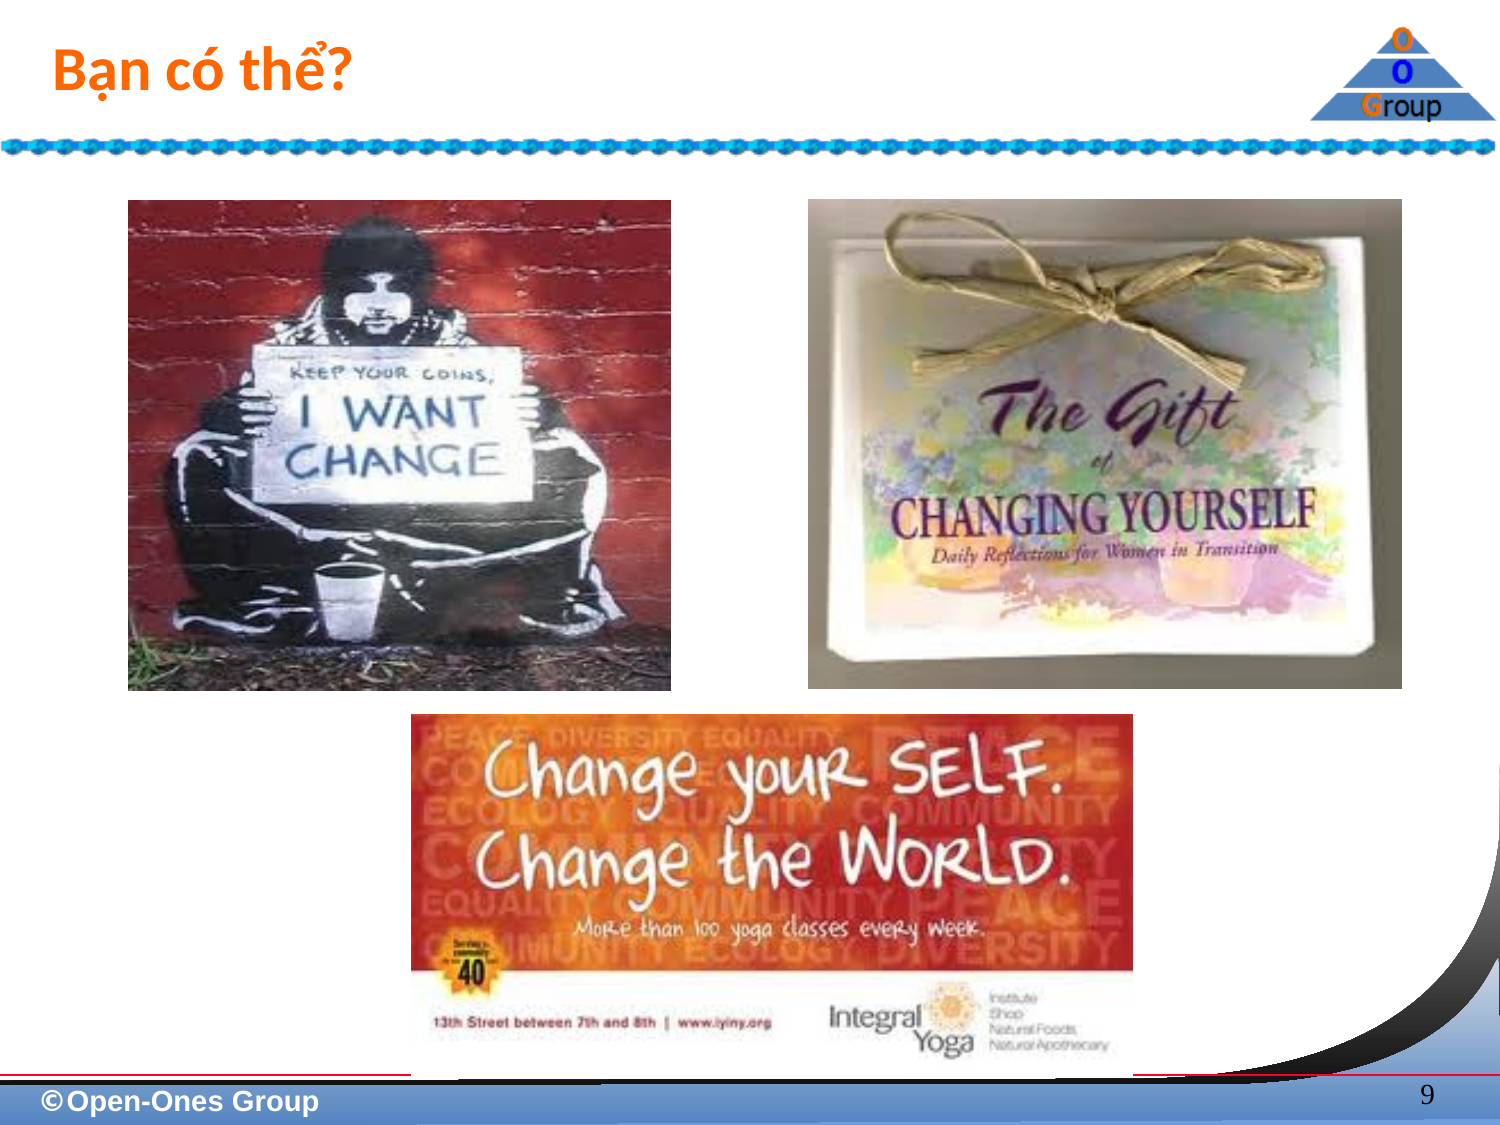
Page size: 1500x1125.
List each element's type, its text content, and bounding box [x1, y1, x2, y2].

title Bạn có thể? [37, 20, 1450, 111]
picture [128, 200, 671, 691]
picture [411, 714, 1133, 1076]
picture [0, 138, 1499, 157]
picture [808, 199, 1402, 689]
picture [1299, 11, 1500, 130]
